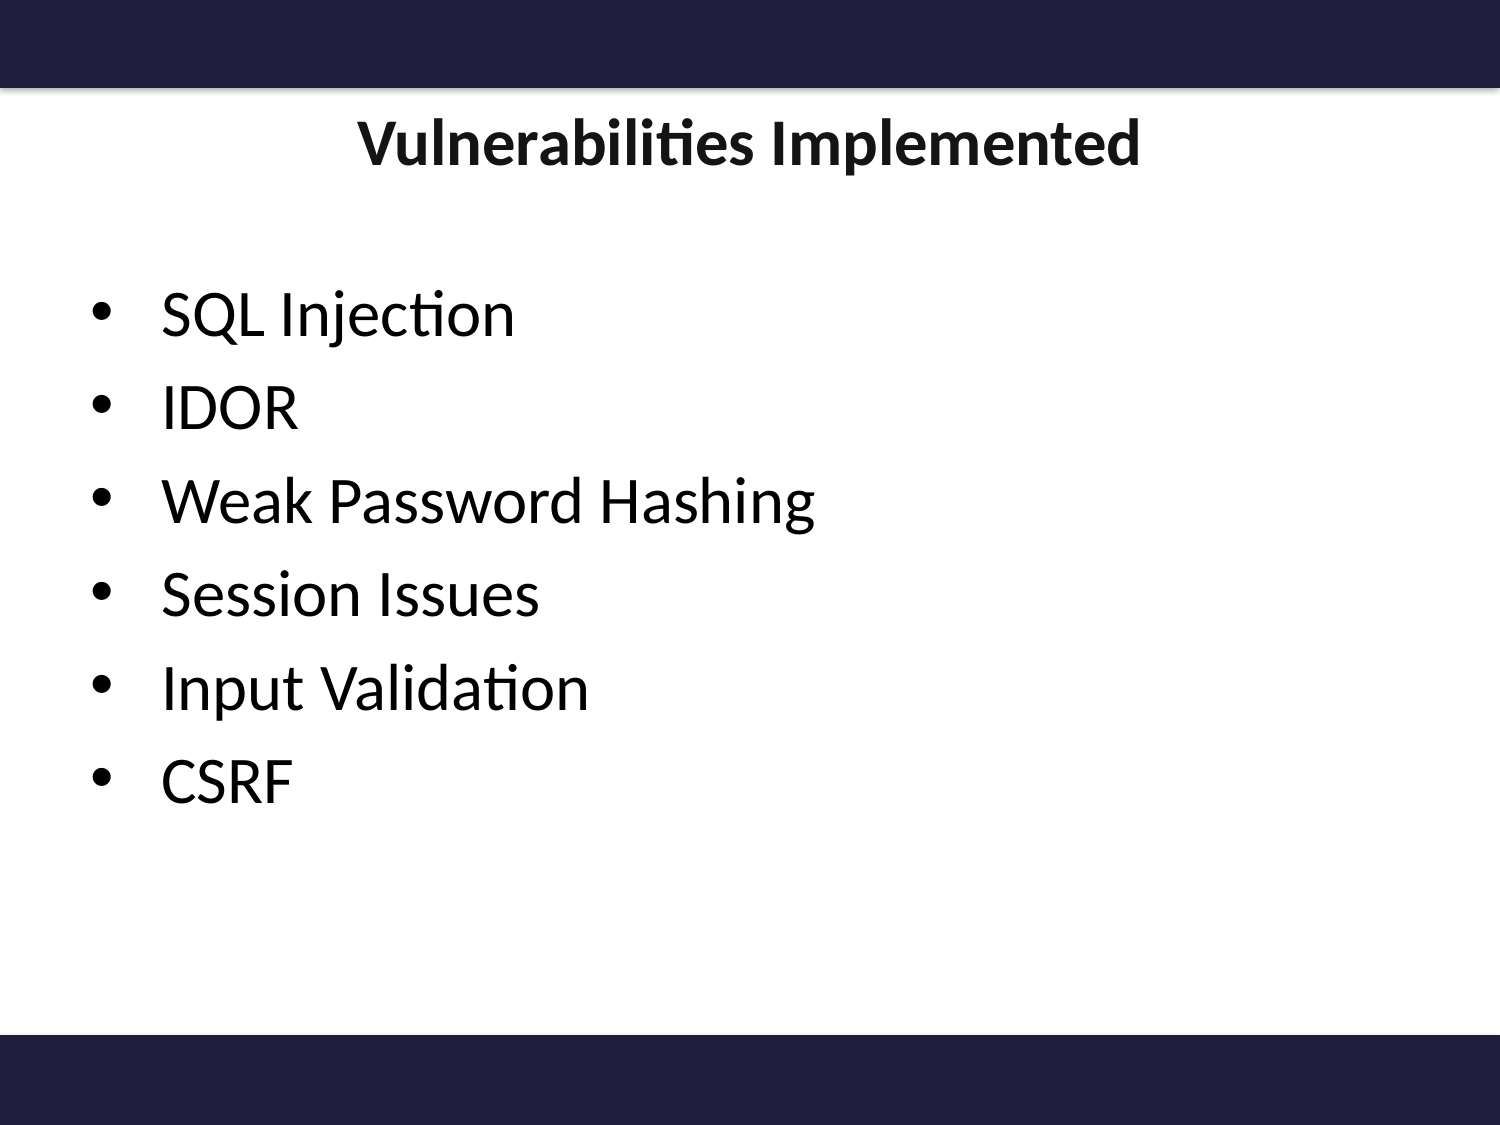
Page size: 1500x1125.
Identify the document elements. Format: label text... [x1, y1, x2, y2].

list SQL Injection IDOR Weak Password Hashing Session Issues Input Validation CSRF [75, 262, 1425, 1005]
title Vulnerabilities Implemented [75, 88, 1425, 233]
text_box [0, 0, 1500, 88]
text_box [0, 1035, 1500, 1125]
